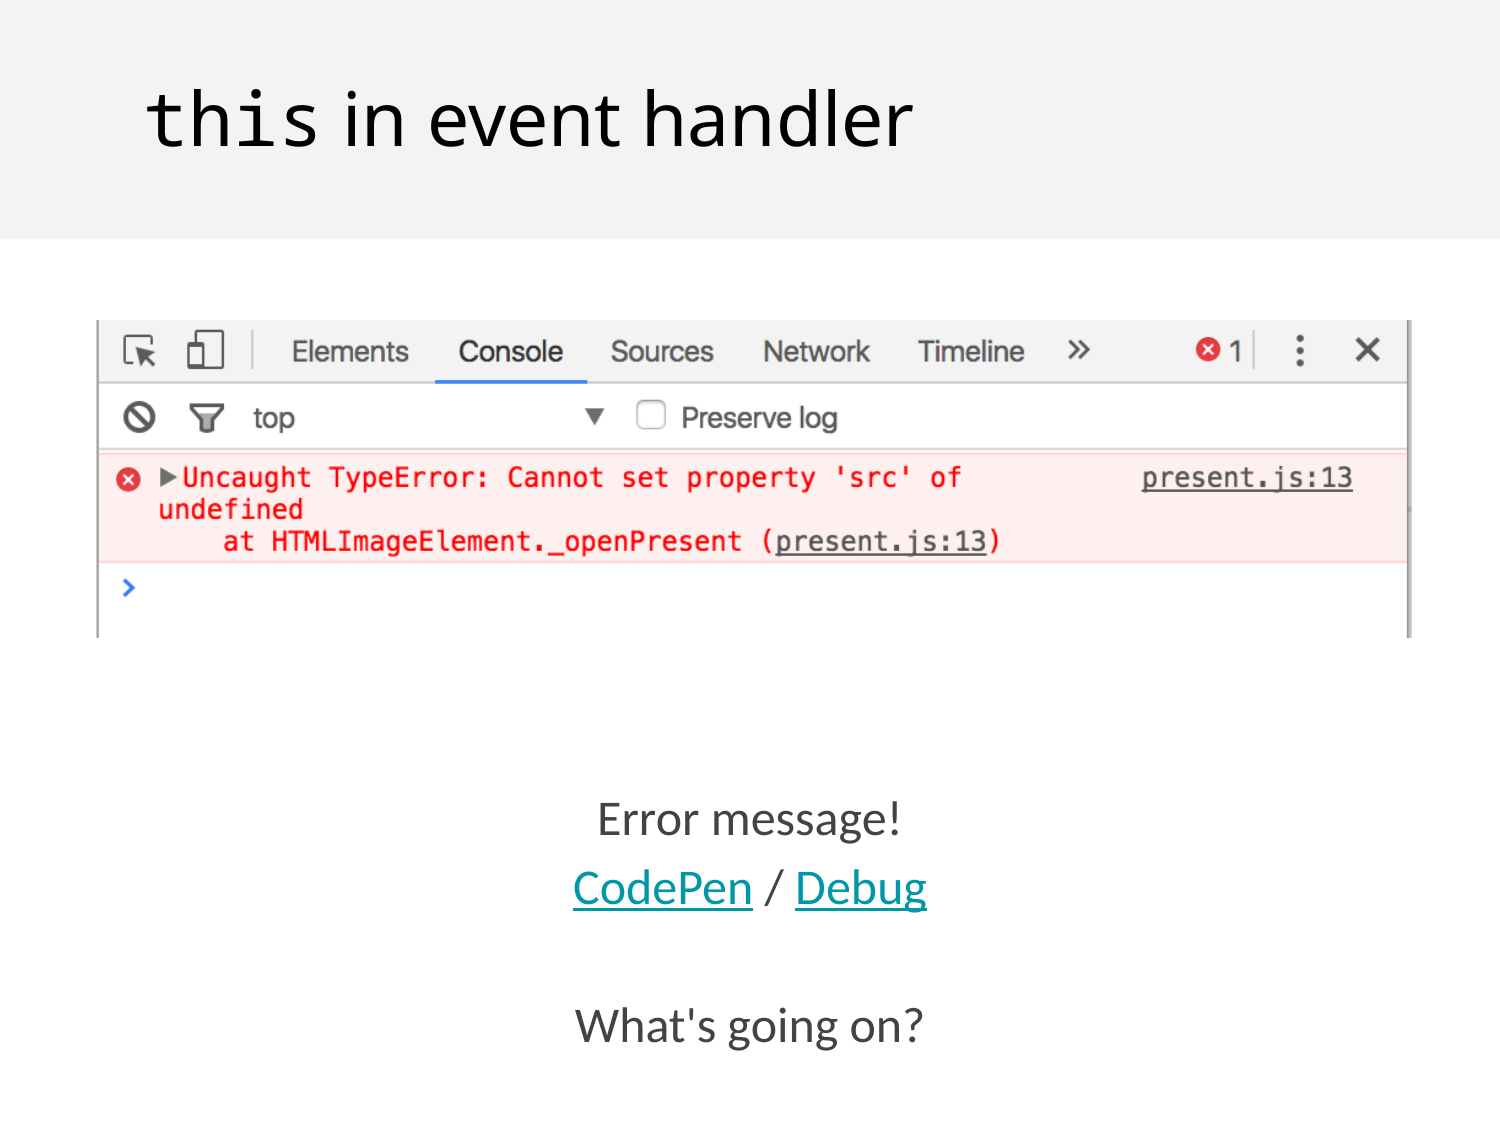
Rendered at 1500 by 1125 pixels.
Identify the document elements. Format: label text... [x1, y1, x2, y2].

list Error message! CodePen / Debug What's going on? [128, 761, 1372, 933]
picture [88, 320, 1412, 638]
title this in event handler [128, 56, 1372, 183]
